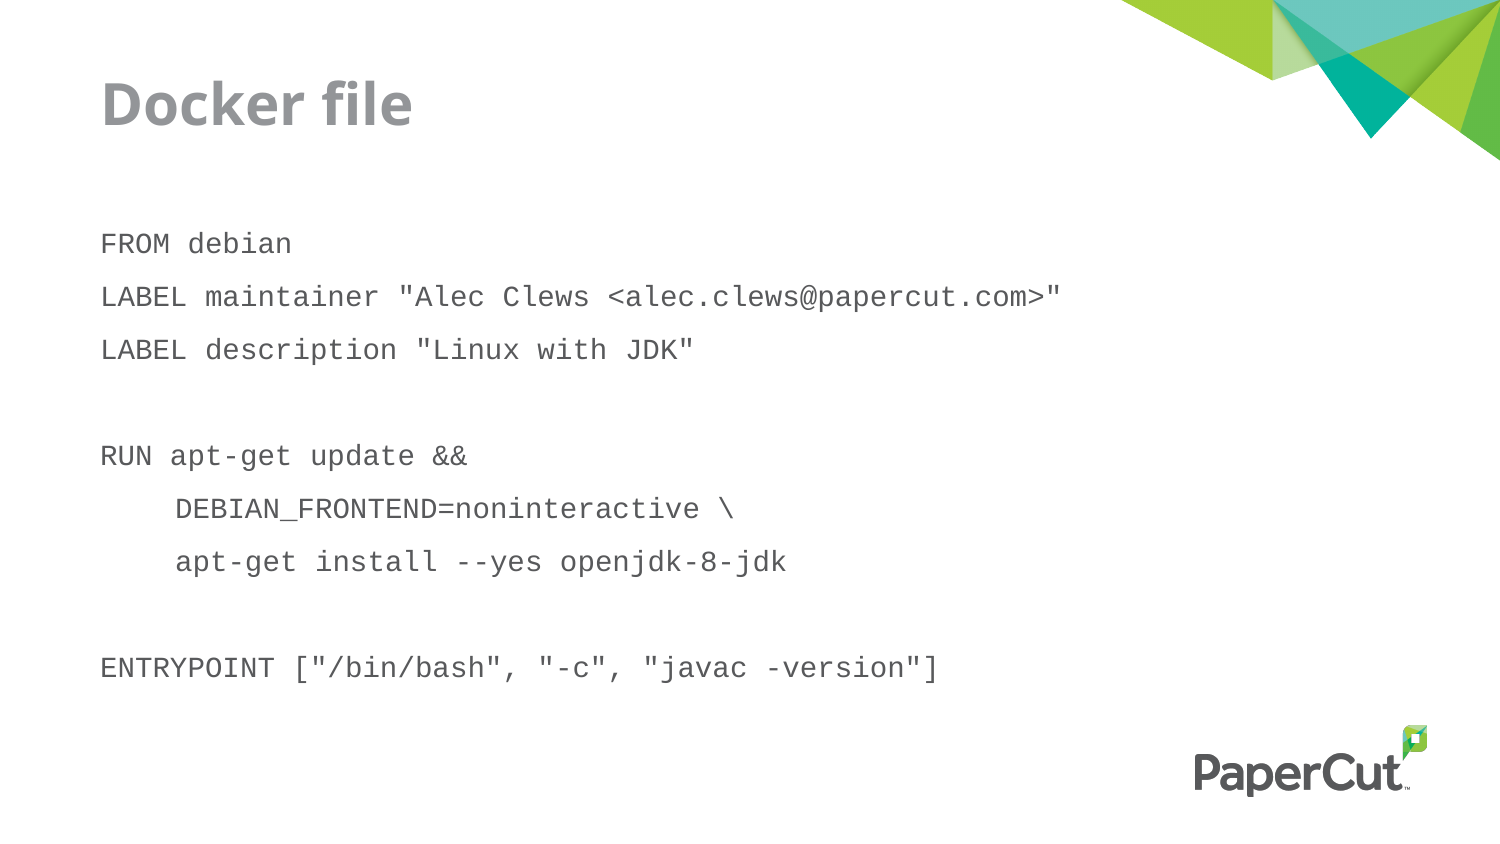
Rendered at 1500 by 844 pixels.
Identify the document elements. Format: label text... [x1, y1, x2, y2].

list FROM debian LABEL maintainer "Alec Clews <alec.clews@papercut.com>" LABEL description "Linux with JDK" RUN apt-get update && DEBIAN_FRONTEND=noninteractive \ apt-get install --yes openjdk-8-jdk ENTRYPOINT ["/bin/bash", "-c", "javac -version"] [100, 221, 1094, 706]
picture [1119, 0, 1500, 162]
title Docker file [100, 67, 1214, 196]
picture [1195, 725, 1427, 797]
